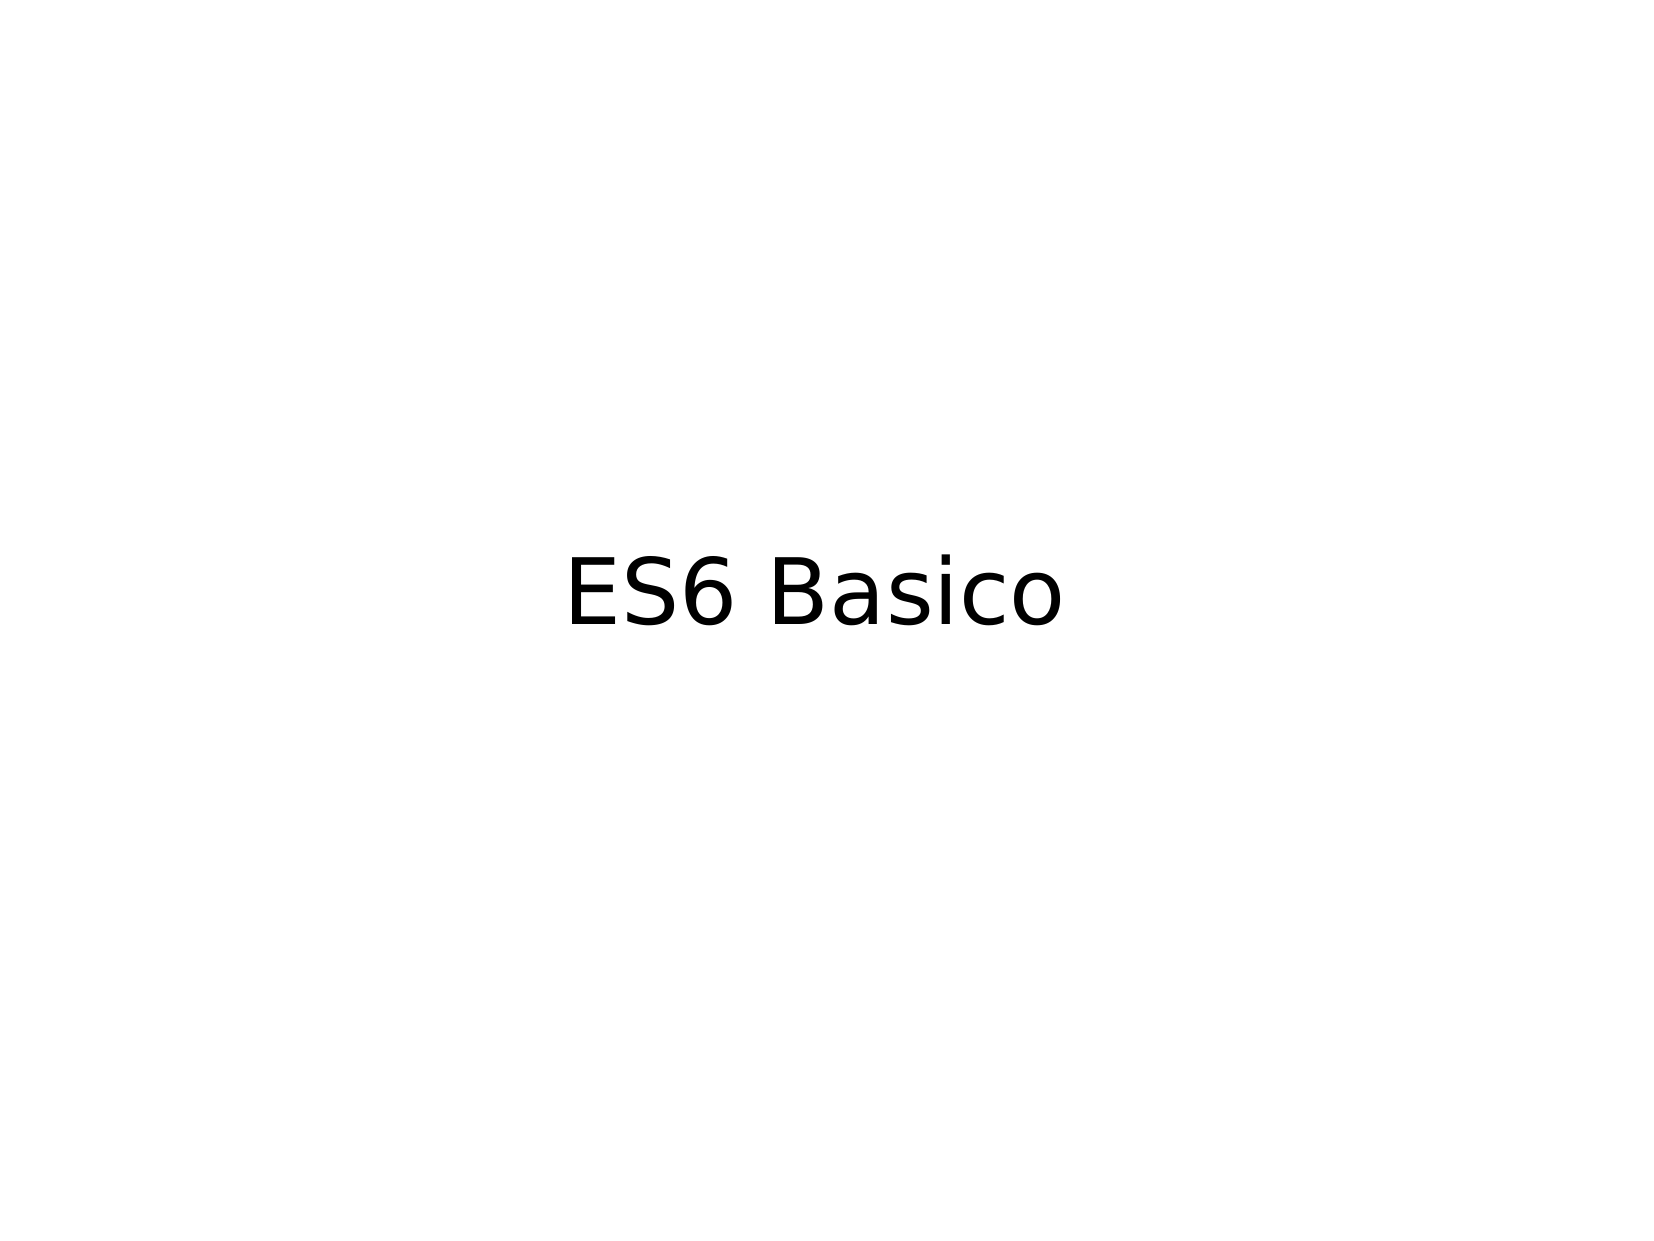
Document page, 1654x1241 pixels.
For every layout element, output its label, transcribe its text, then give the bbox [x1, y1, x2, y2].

title ES6 Basico [70, 489, 1560, 697]
